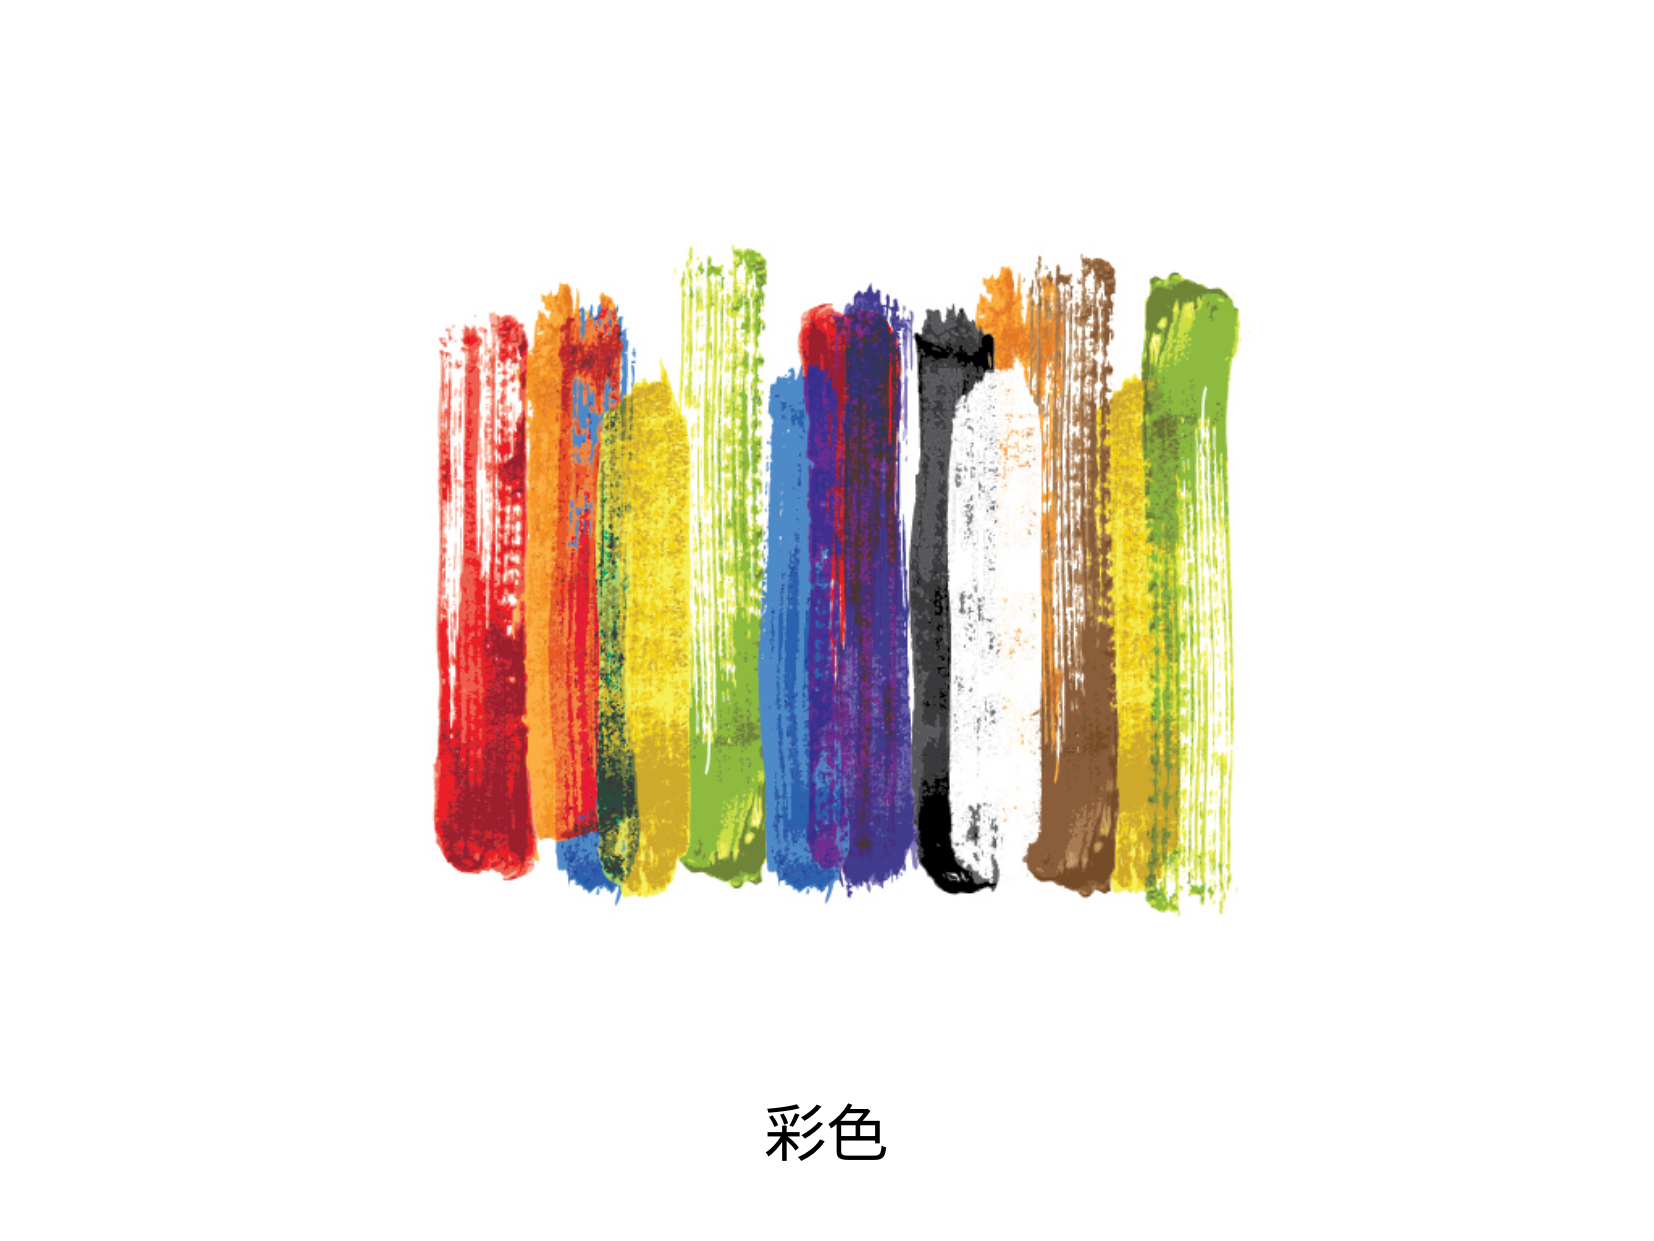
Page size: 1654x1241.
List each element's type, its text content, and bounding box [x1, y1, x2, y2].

picture [0, 0, 1654, 1241]
title 彩色 [82, 1025, 1571, 1233]
